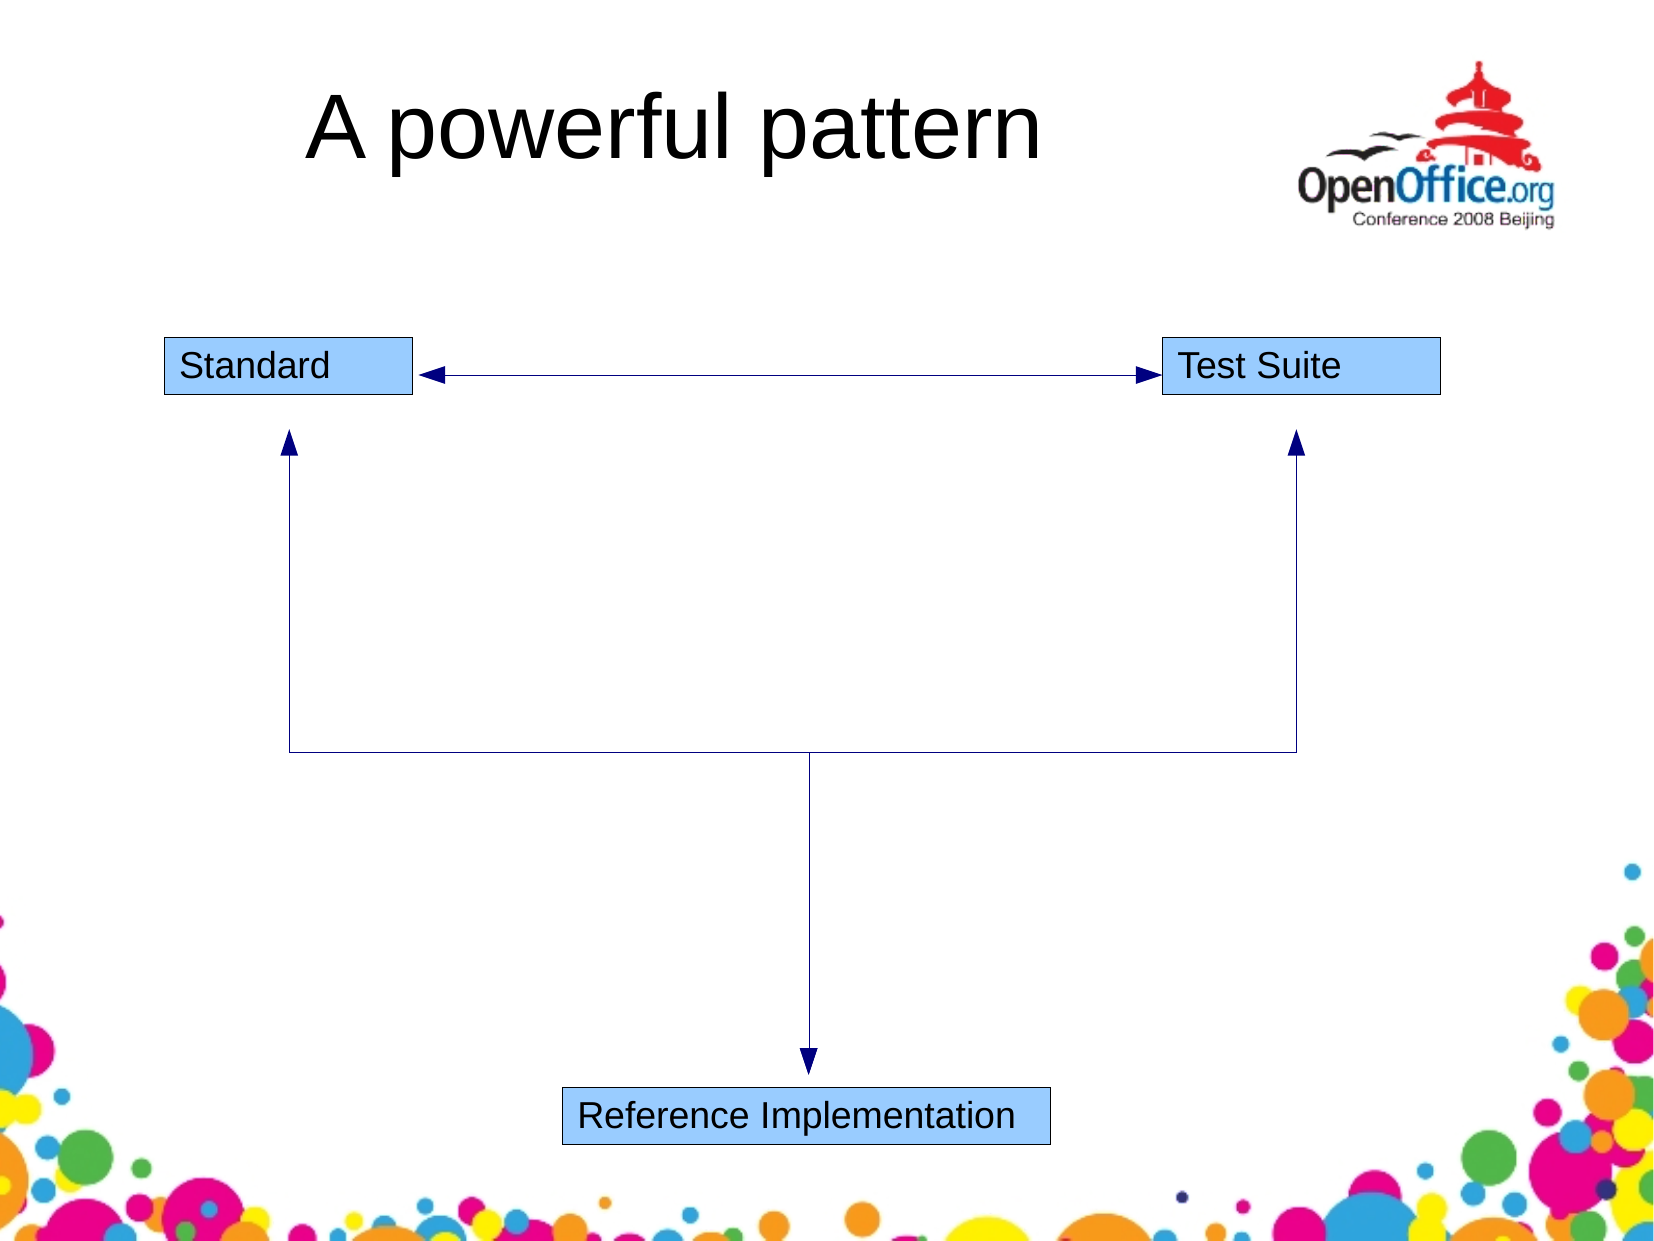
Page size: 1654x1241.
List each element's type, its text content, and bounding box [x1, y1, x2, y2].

picture [1285, 51, 1569, 250]
text_box Test Suite [1162, 337, 1441, 395]
text_box Standard [164, 337, 413, 395]
text_box [206, 371, 455, 449]
picture [0, 810, 1654, 1241]
title A powerful pattern [37, 75, 1313, 178]
text_box Reference Implementation [562, 1087, 1051, 1145]
